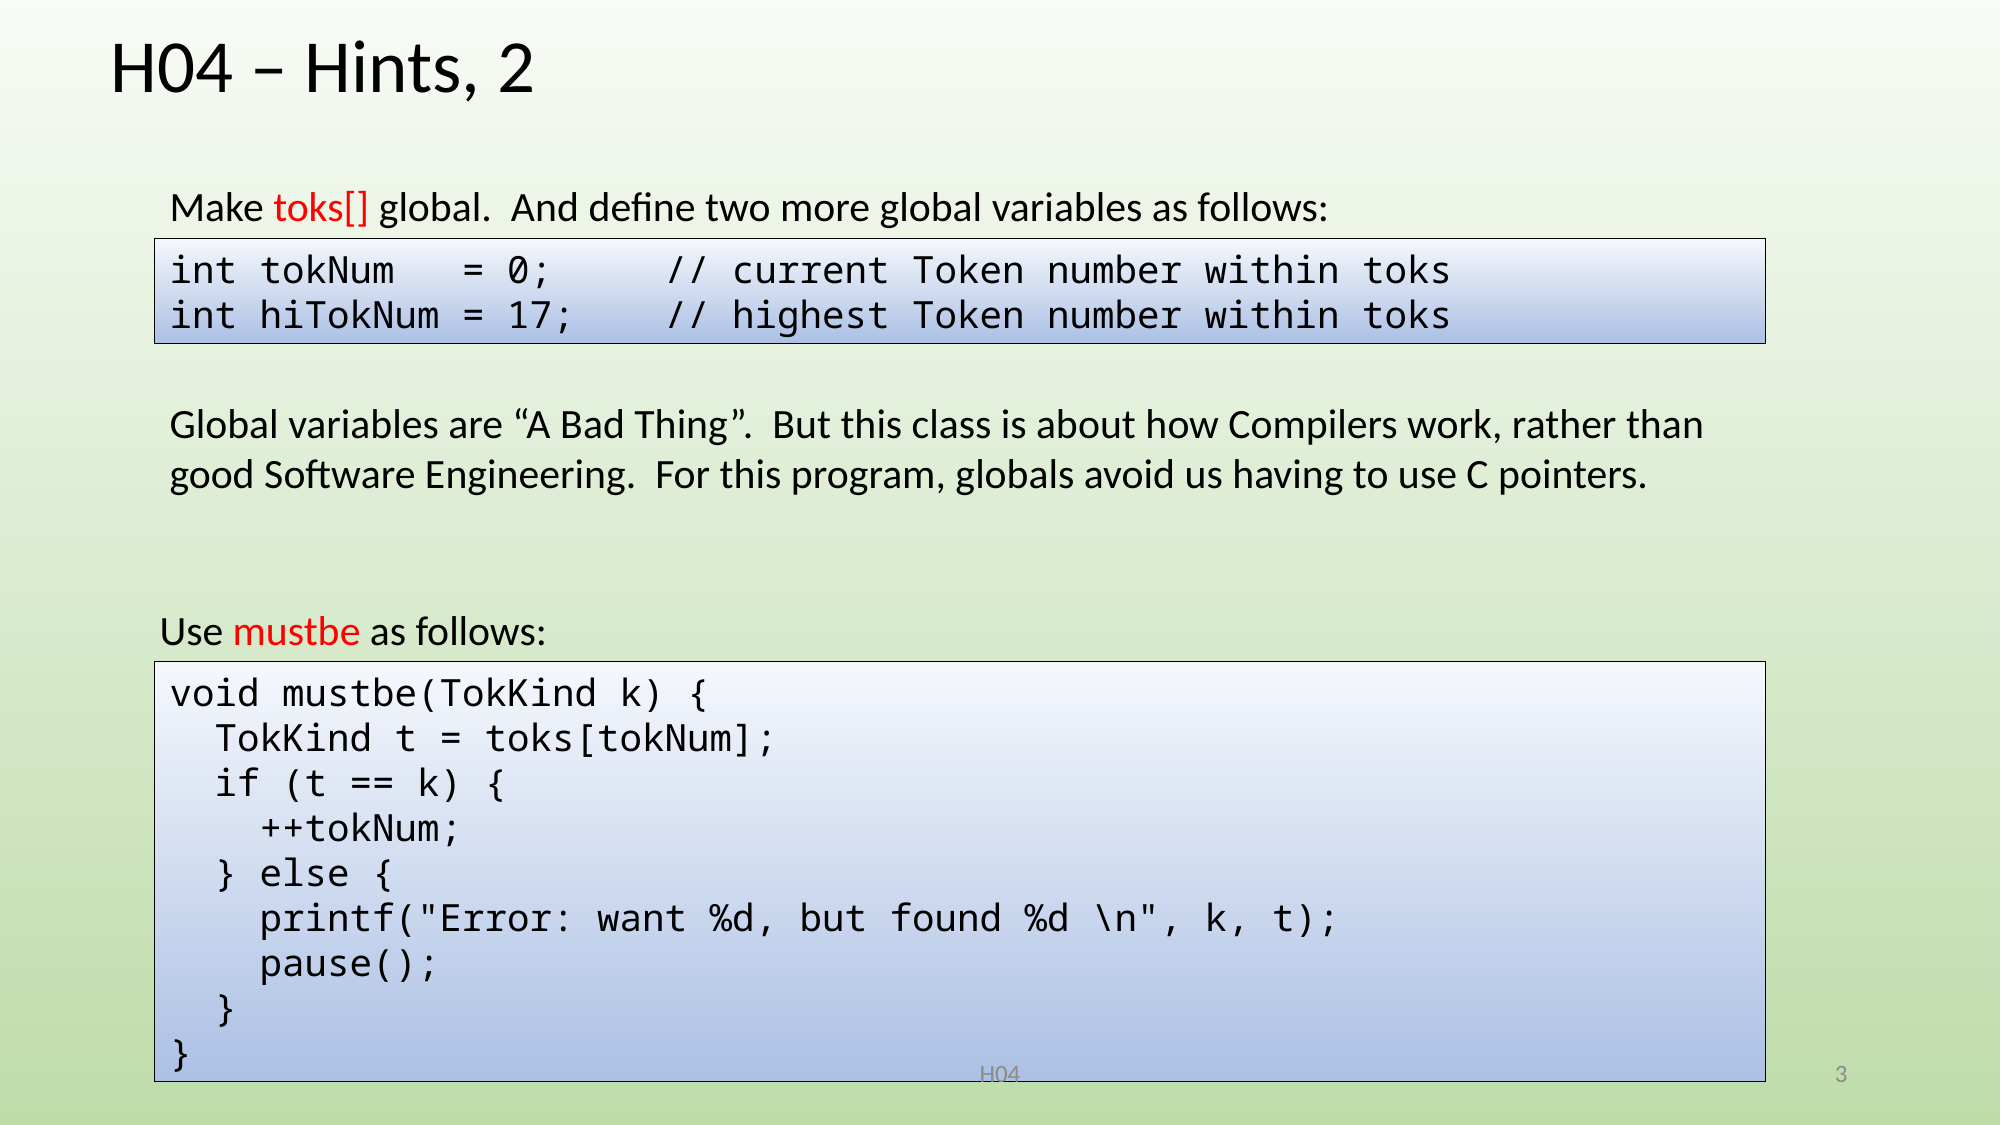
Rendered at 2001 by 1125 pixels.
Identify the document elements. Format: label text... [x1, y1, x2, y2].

footer H04 [662, 1042, 1338, 1103]
text_box void mustbe(TokKind k) { TokKind t = toks[tokNum]; if (t == k) { ++tokNum; } else { printf("Error: want %d, but found %d \n", k, t); pause(); } } [154, 661, 1766, 1082]
slide_number <number> [1412, 1042, 1863, 1103]
text_box Use mustbe as follows: [144, 596, 1756, 662]
text_box int tokNum = 0; // current Token number within toks int hiTokNum = 17; // highest Token number within toks [154, 238, 1766, 344]
text_box Global variables are “A Bad Thing”. But this class is about how Compilers work, rather than good Software Engineering. For this program, globals avoid us having to use C pointers. [154, 389, 1766, 504]
text_box H04 – Hints, 2 [96, 10, 1804, 116]
text_box Make toks[] global. And define two more global variables as follows: [154, 172, 1766, 238]
